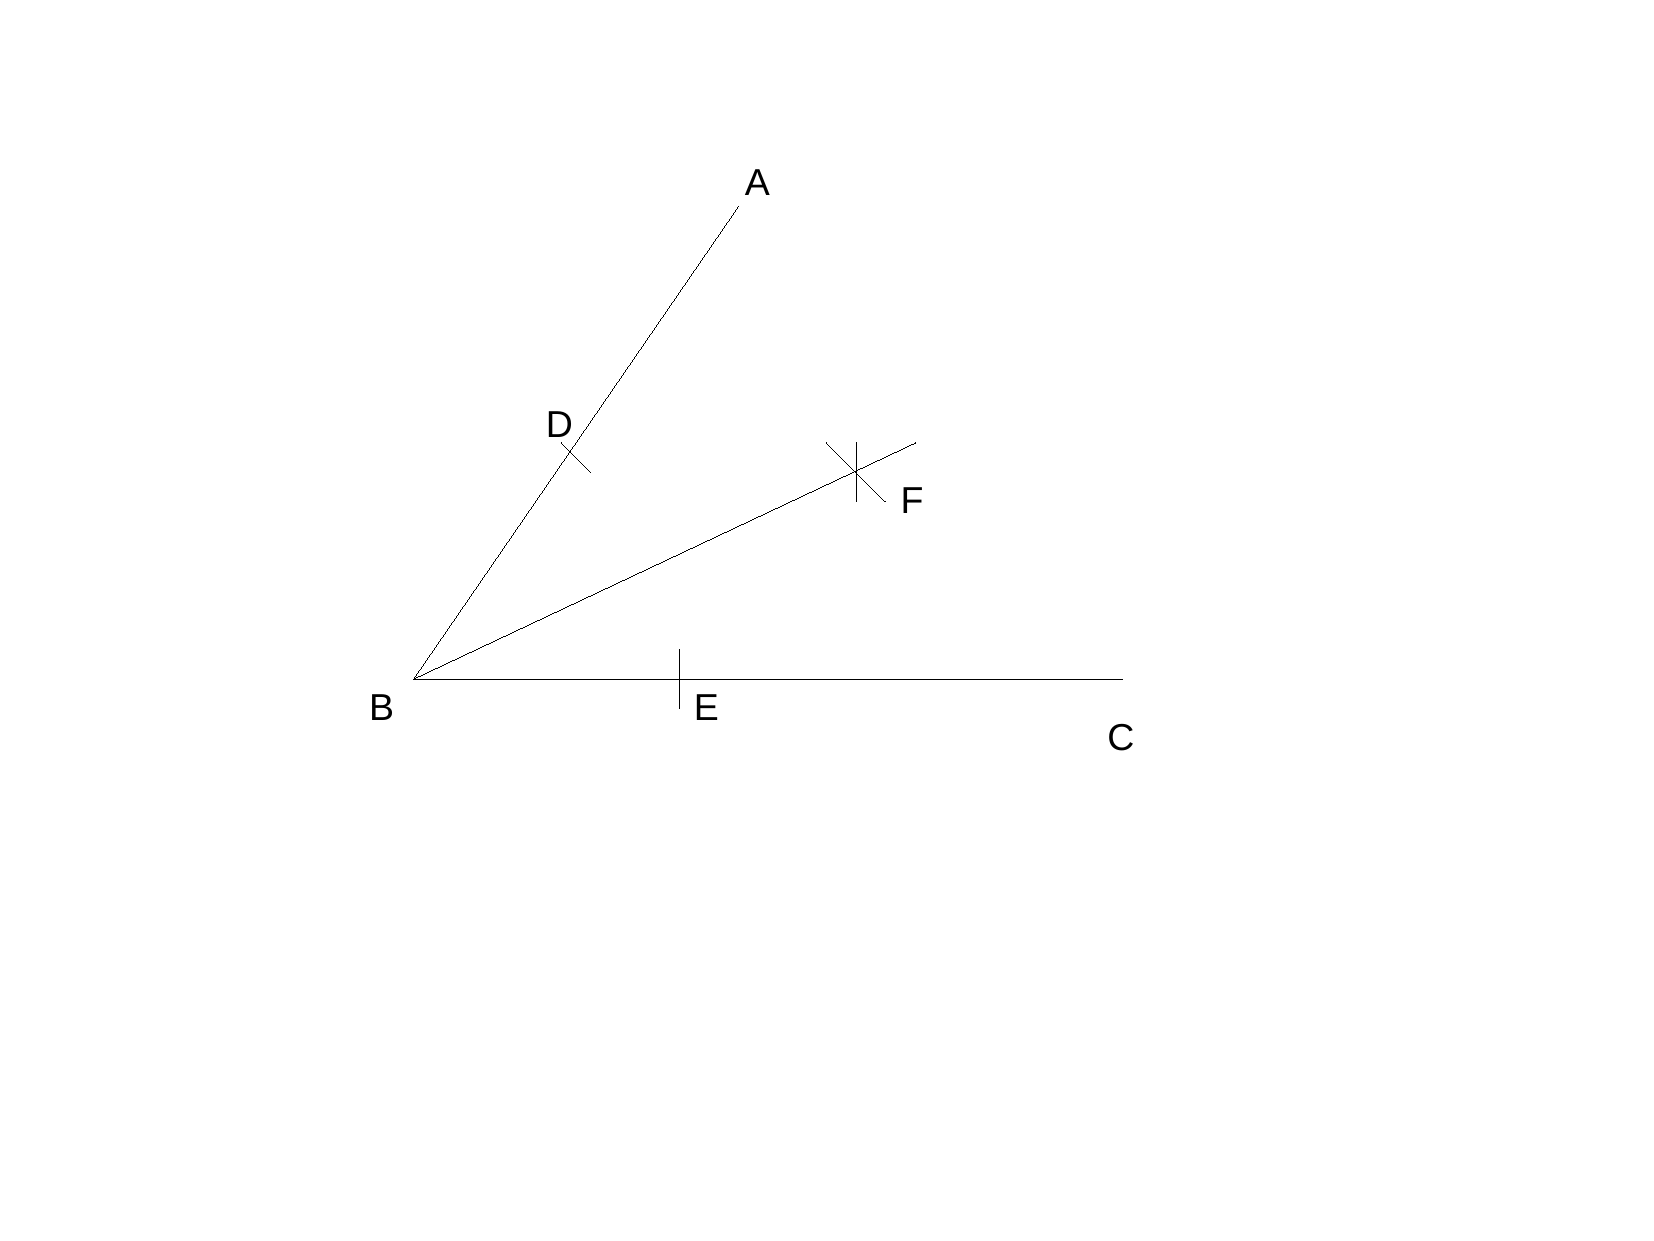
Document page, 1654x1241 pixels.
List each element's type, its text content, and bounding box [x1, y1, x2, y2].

text_box D [531, 395, 588, 453]
text_box E [679, 679, 734, 737]
text_box A [730, 153, 785, 211]
text_box F [885, 472, 939, 530]
text_box B [354, 679, 409, 737]
text_box C [1092, 708, 1150, 766]
